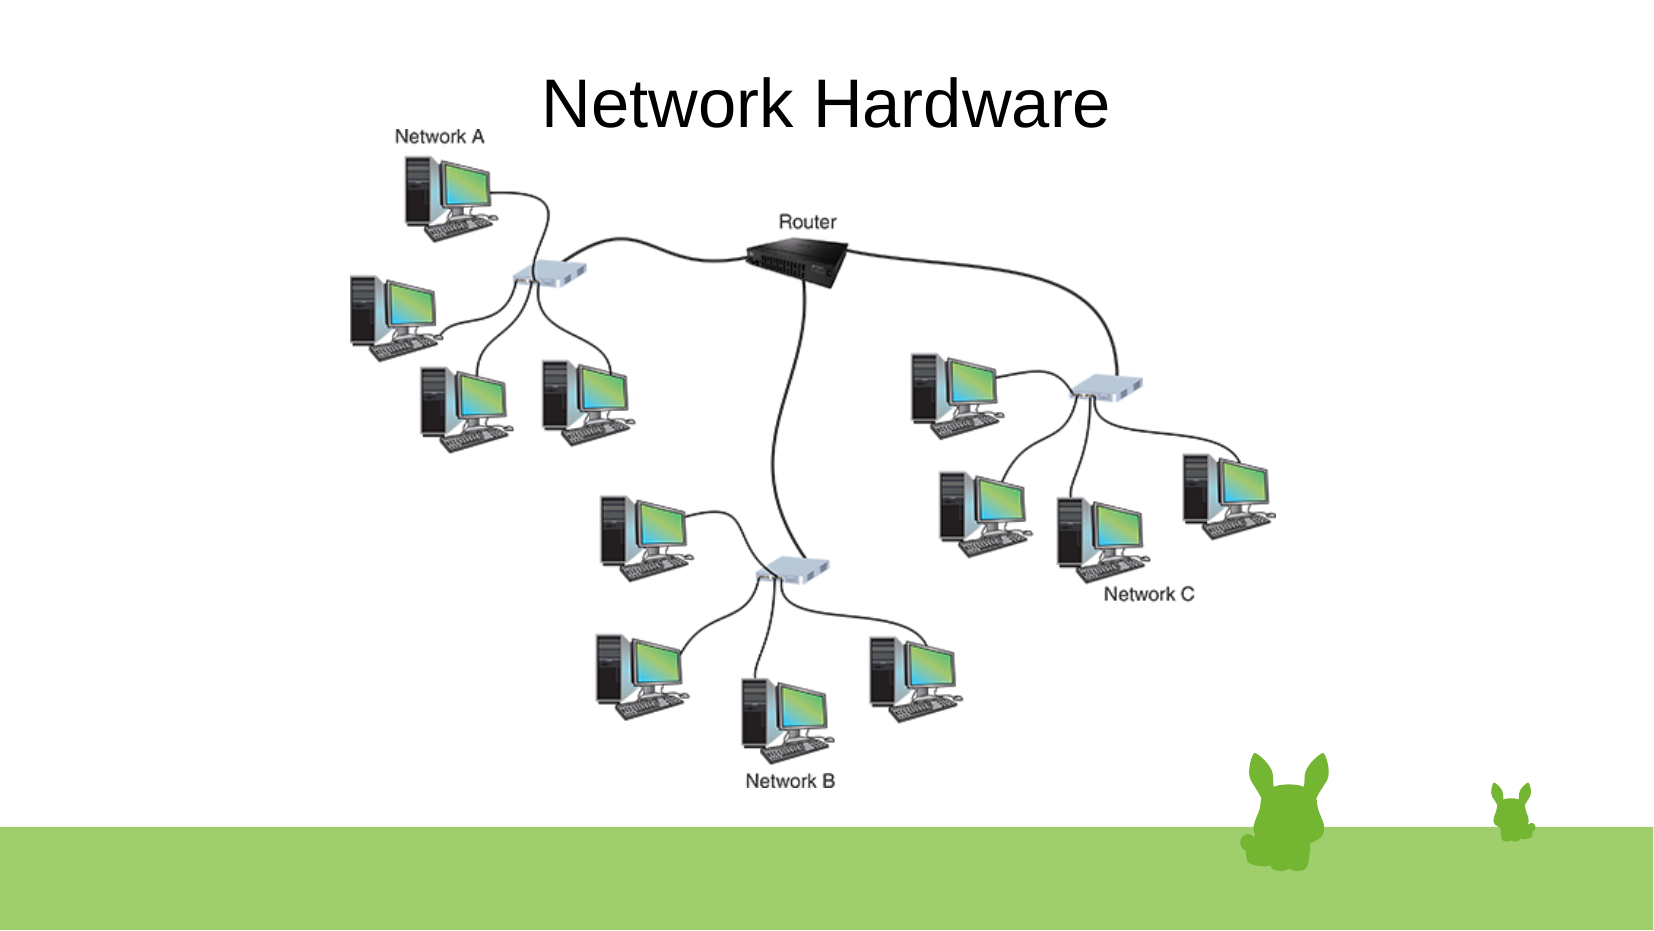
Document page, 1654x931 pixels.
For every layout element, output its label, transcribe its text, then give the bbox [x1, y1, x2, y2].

picture [350, 129, 1276, 788]
title Network Hardware [88, 29, 1565, 178]
